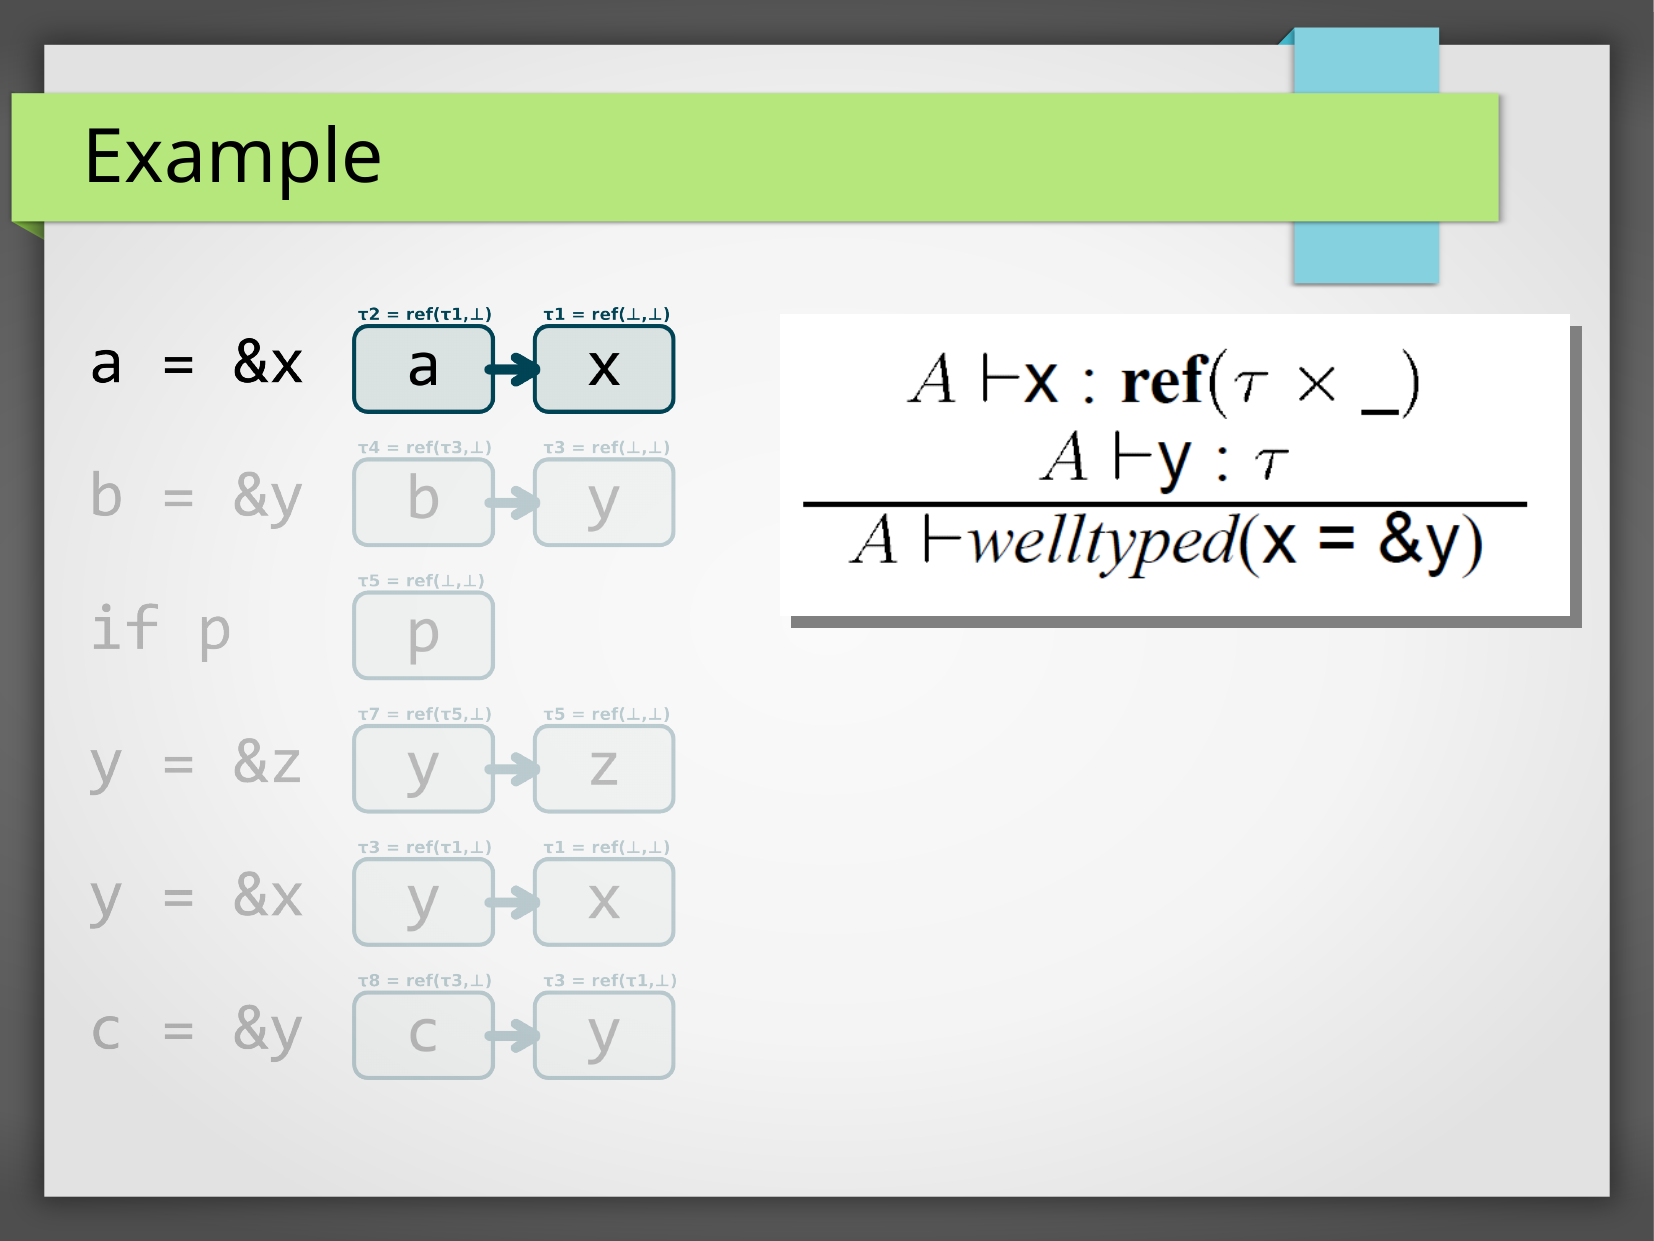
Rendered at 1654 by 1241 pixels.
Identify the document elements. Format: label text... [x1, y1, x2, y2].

picture [0, 0, 1654, 1241]
title Example [82, 94, 1264, 213]
